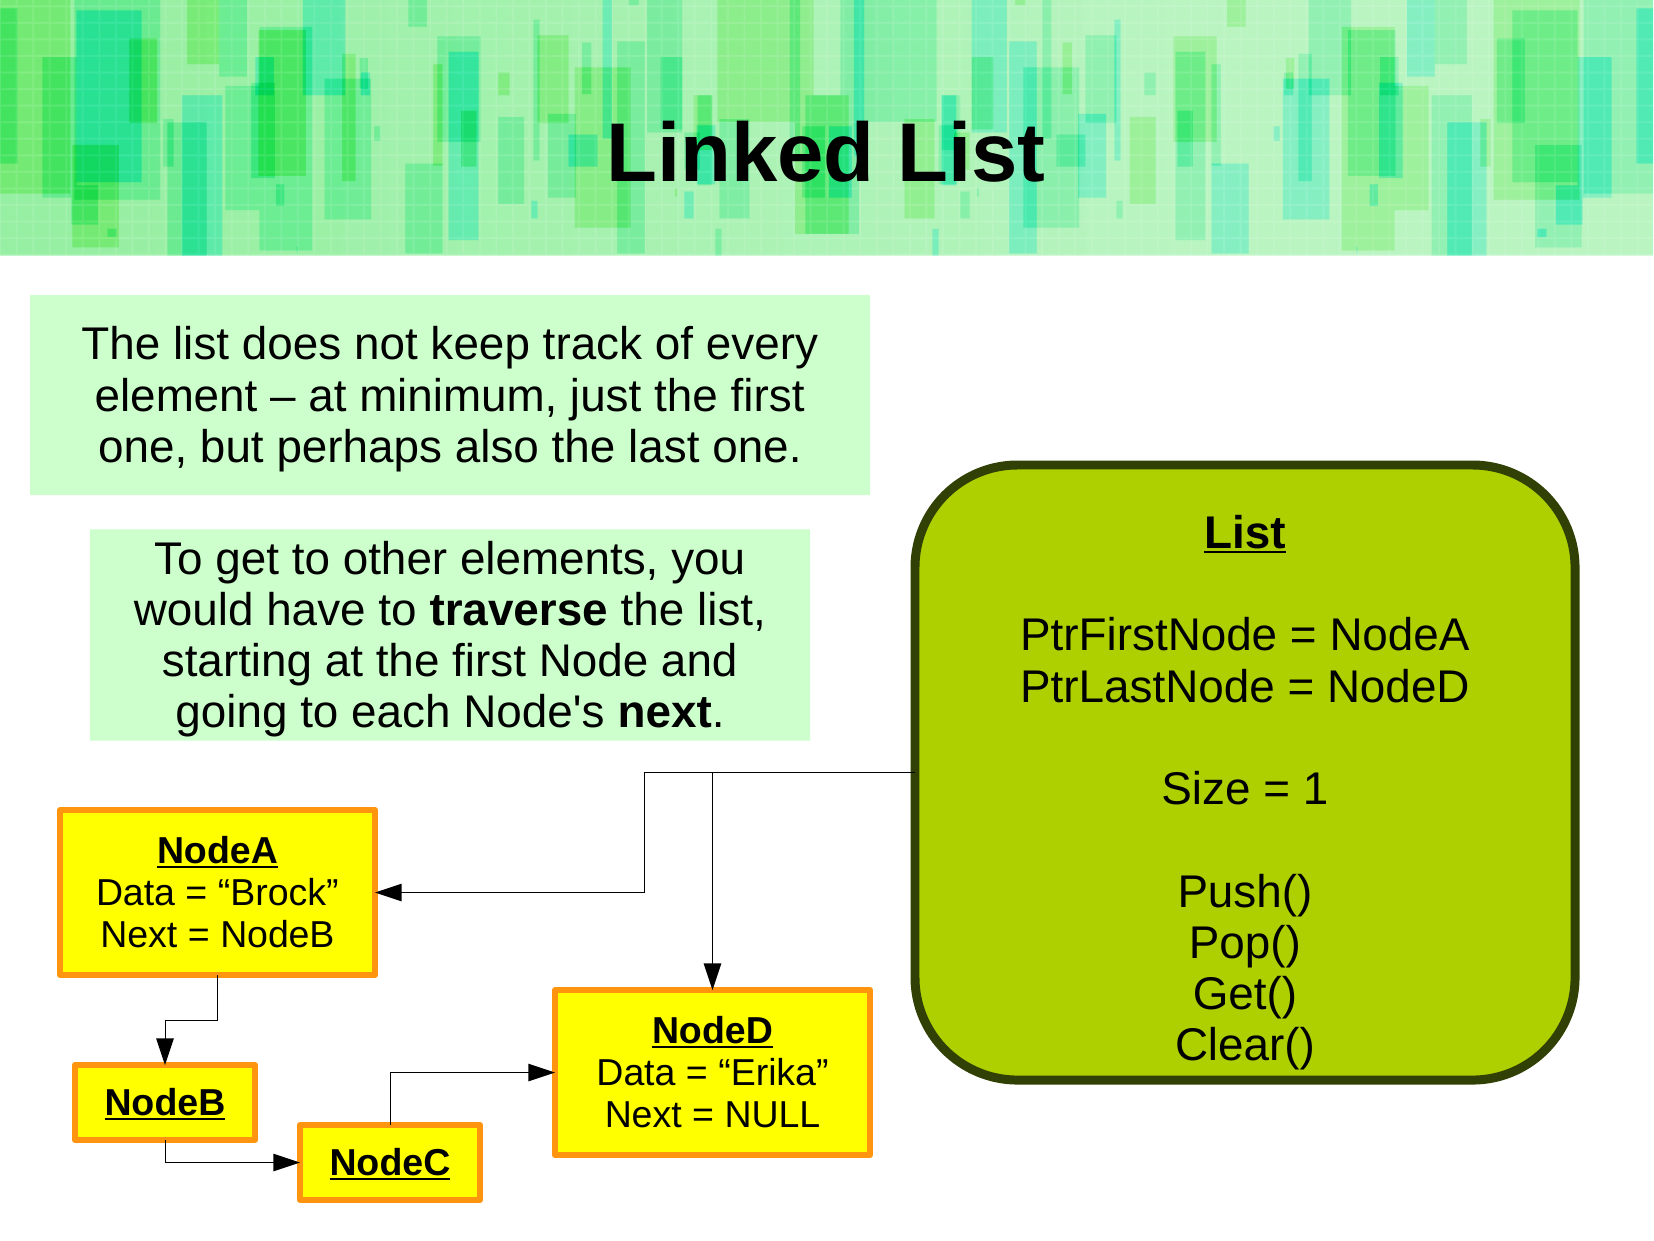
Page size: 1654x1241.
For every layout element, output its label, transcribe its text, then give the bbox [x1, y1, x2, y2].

text_box NodeA Data = “Brock” Next = NodeB [60, 810, 376, 976]
text_box The list does not keep track of every element – at minimum, just the first one, but perhaps also the last one. [30, 295, 871, 496]
text_box NodeD Data = “Erika” Next = NULL [555, 990, 871, 1156]
picture [0, 0, 1654, 1241]
title Linked List [82, 49, 1571, 257]
text_box NodeB [75, 1065, 256, 1141]
text_box NodeC [300, 1125, 481, 1201]
text_box To get to other elements, you would have to traverse the list, starting at the first Node and going to each Node's next. [90, 529, 811, 741]
text_box List PtrFirstNode = NodeA PtrLastNode = NodeD Size = 1 Push() Pop() Get() Clear() [915, 465, 1576, 1081]
